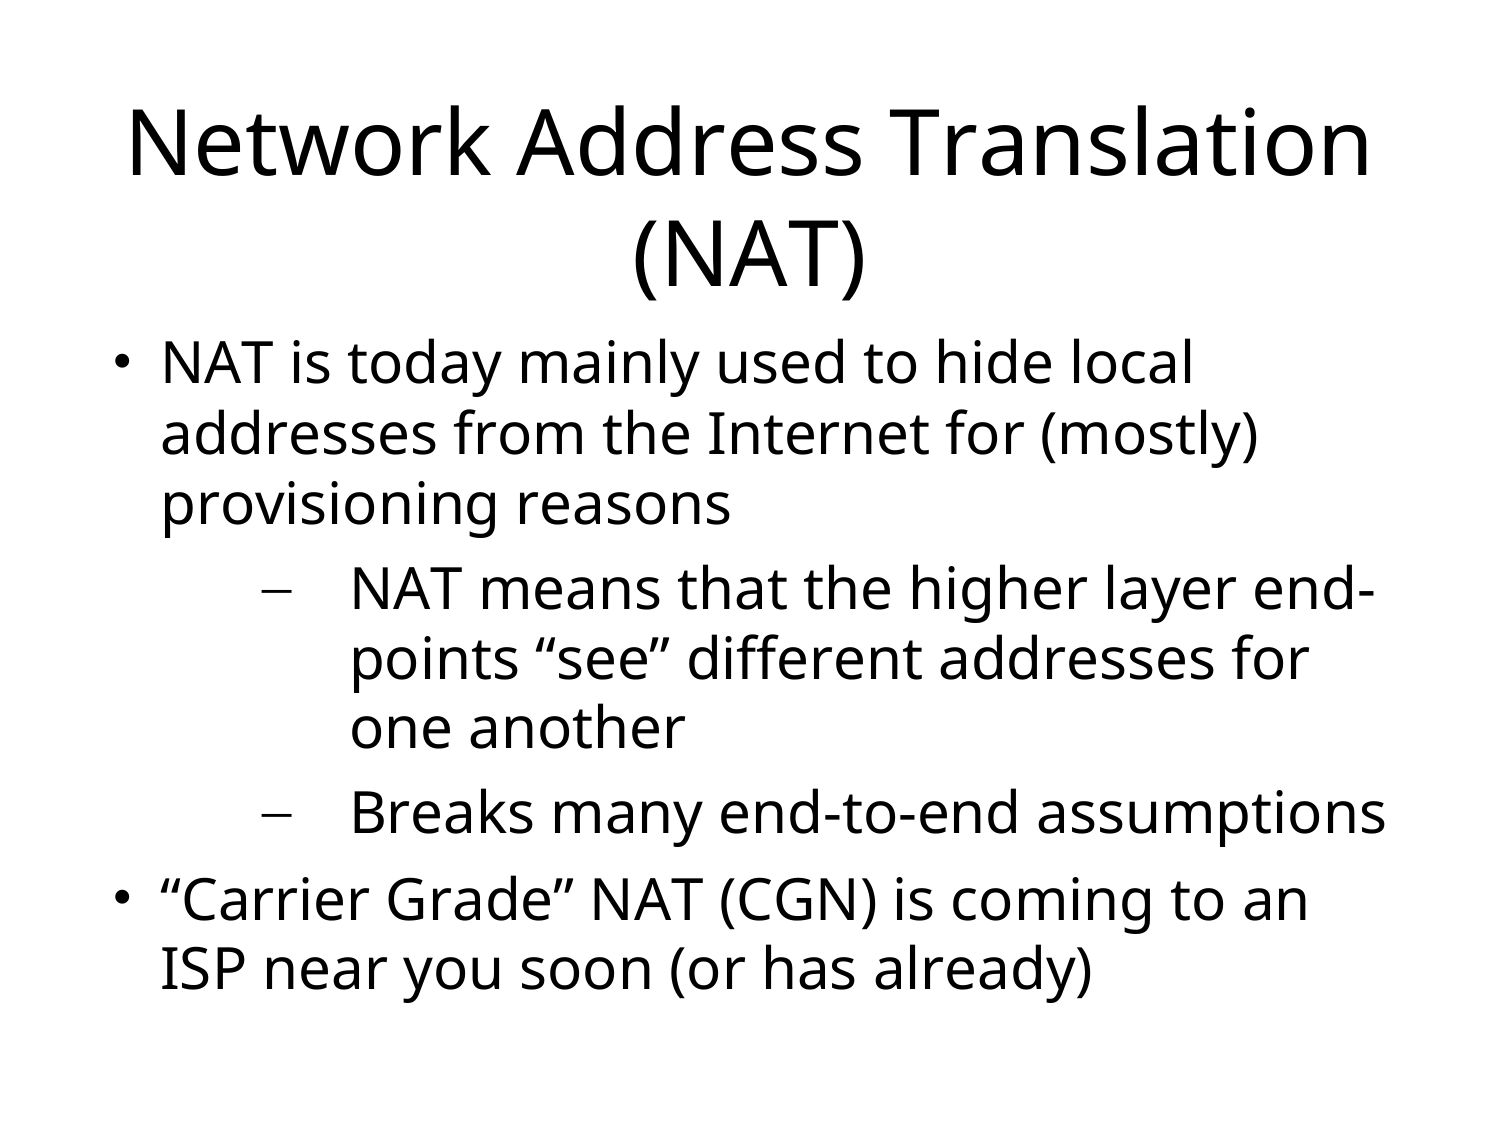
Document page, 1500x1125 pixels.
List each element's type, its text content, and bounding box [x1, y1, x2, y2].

list NAT is today mainly used to hide local addresses from the Internet for (mostly) provisioning reasons NAT means that the higher layer end-points “see” different addresses for one another Breaks many end-to-end assumptions “Carrier Grade” NAT (CGN) is coming to an ISP near you soon (or has already) [112, 324, 1388, 1123]
title Network Address Translation (NAT)‏ [112, 80, 1388, 308]
